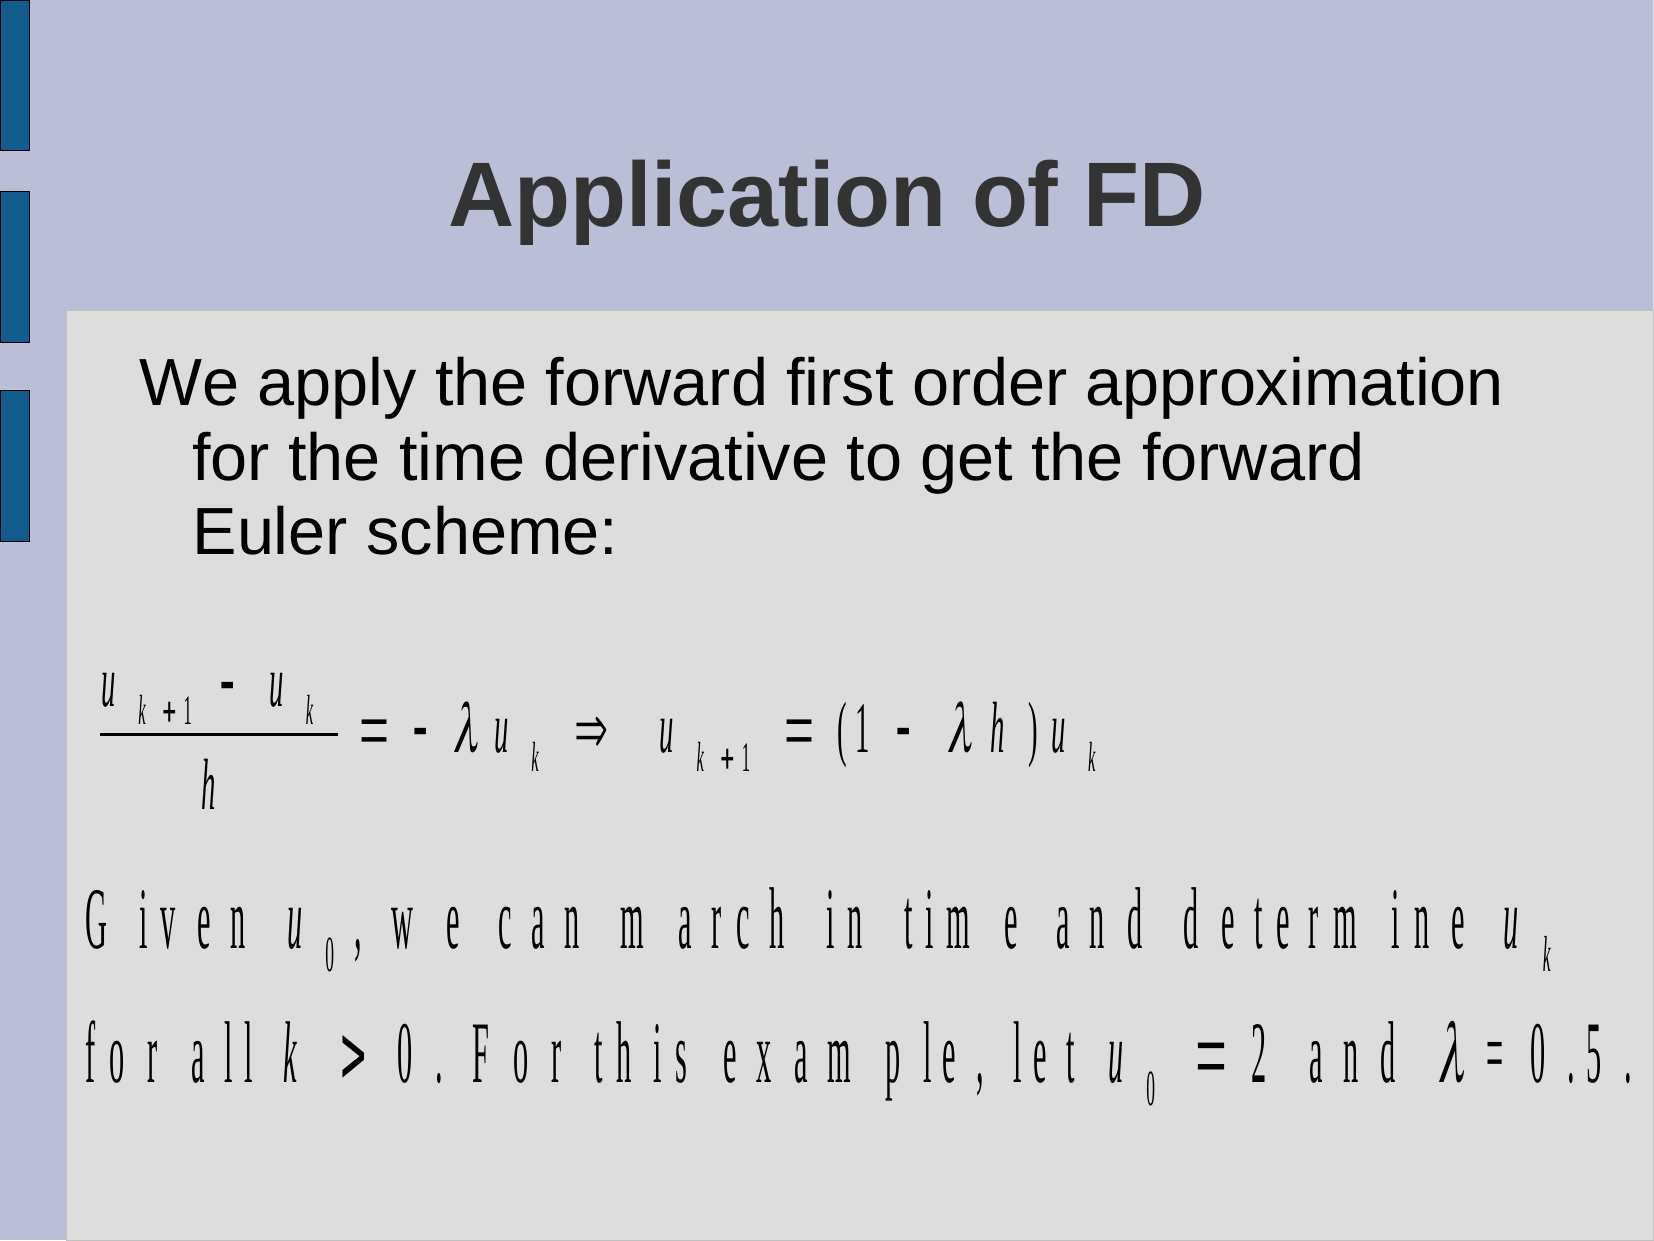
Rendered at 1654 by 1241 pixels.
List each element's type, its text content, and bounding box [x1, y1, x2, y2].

title Application of FD [121, 91, 1534, 299]
picture [75, 862, 1651, 1126]
list We apply the forward first order approximation for the time derivative to get the forward Euler scheme: [121, 344, 1534, 862]
picture [87, 637, 1126, 826]
